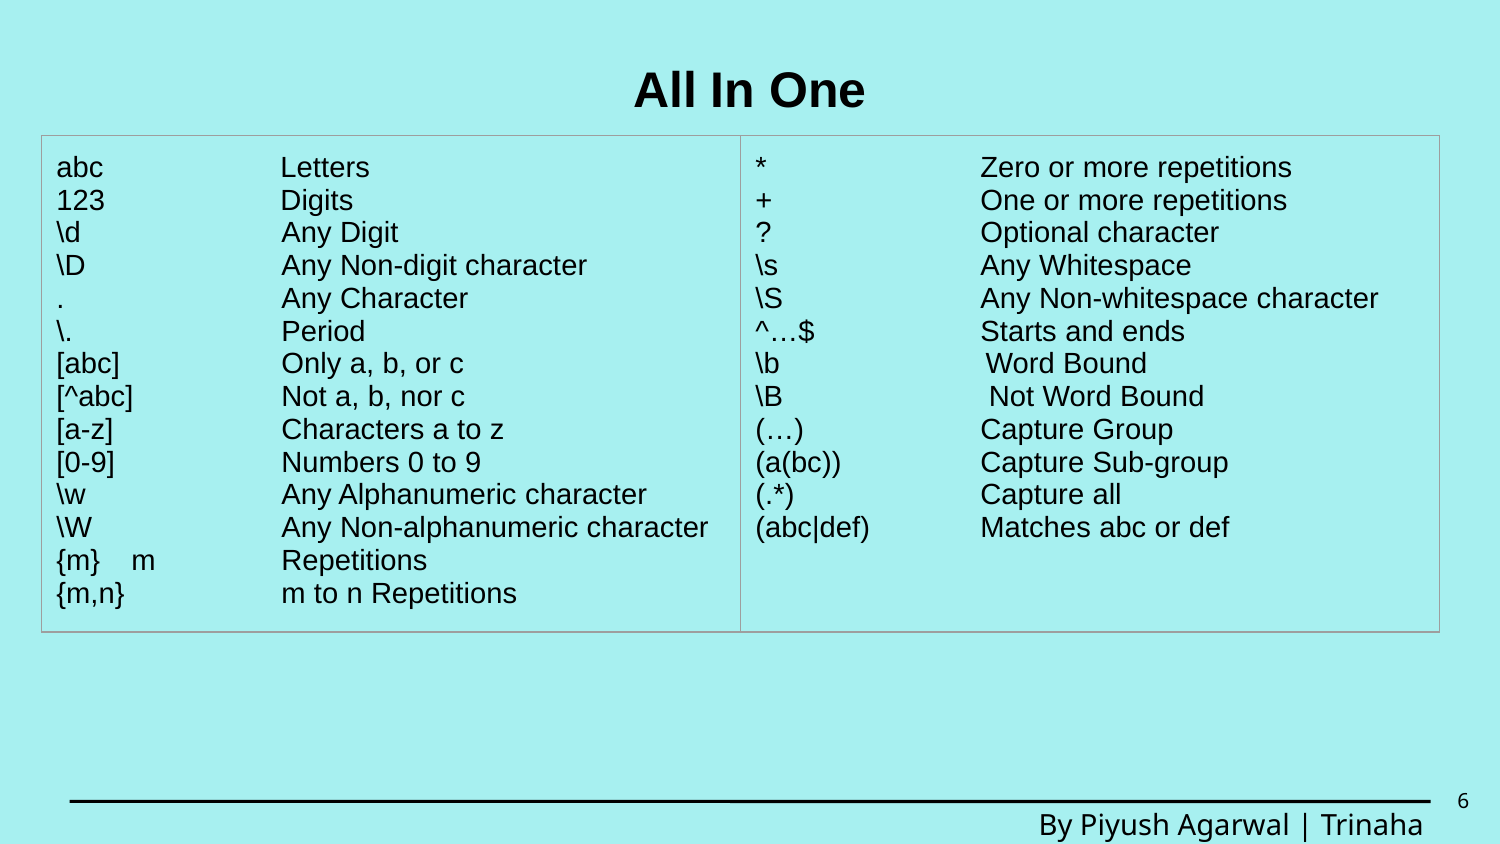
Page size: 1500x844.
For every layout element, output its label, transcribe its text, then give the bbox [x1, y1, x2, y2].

table_header * Zero or more repetitions + One or more repetitions ? Optional character \s Any Whitespace \S Any Non-whitespace character ^…$ Starts and ends \b Word Bound \B Not Word Bound (…) Capture Group (a(bc)) Capture Sub-group (.*) Capture all (abc|def) Matches abc or def [741, 136, 1439, 631]
slide_number <number> [1394, 769, 1484, 834]
table_header abc Letters 123 Digits \d Any Digit \D Any Non-digit character . Any Character \. Period [abc] Only a, b, or c [^abc] Not a, b, nor c [a-z] Characters a to z [0-9] Numbers 0 to 9 \w Any Alphanumeric character \W Any Non-alphanumeric character {m} m Repetitions {m,n} m to n Repetitions [42, 136, 740, 631]
title All In One [51, 42, 1449, 106]
text_box By Piyush Agarwal | Trinaha Institute [928, 791, 1440, 844]
